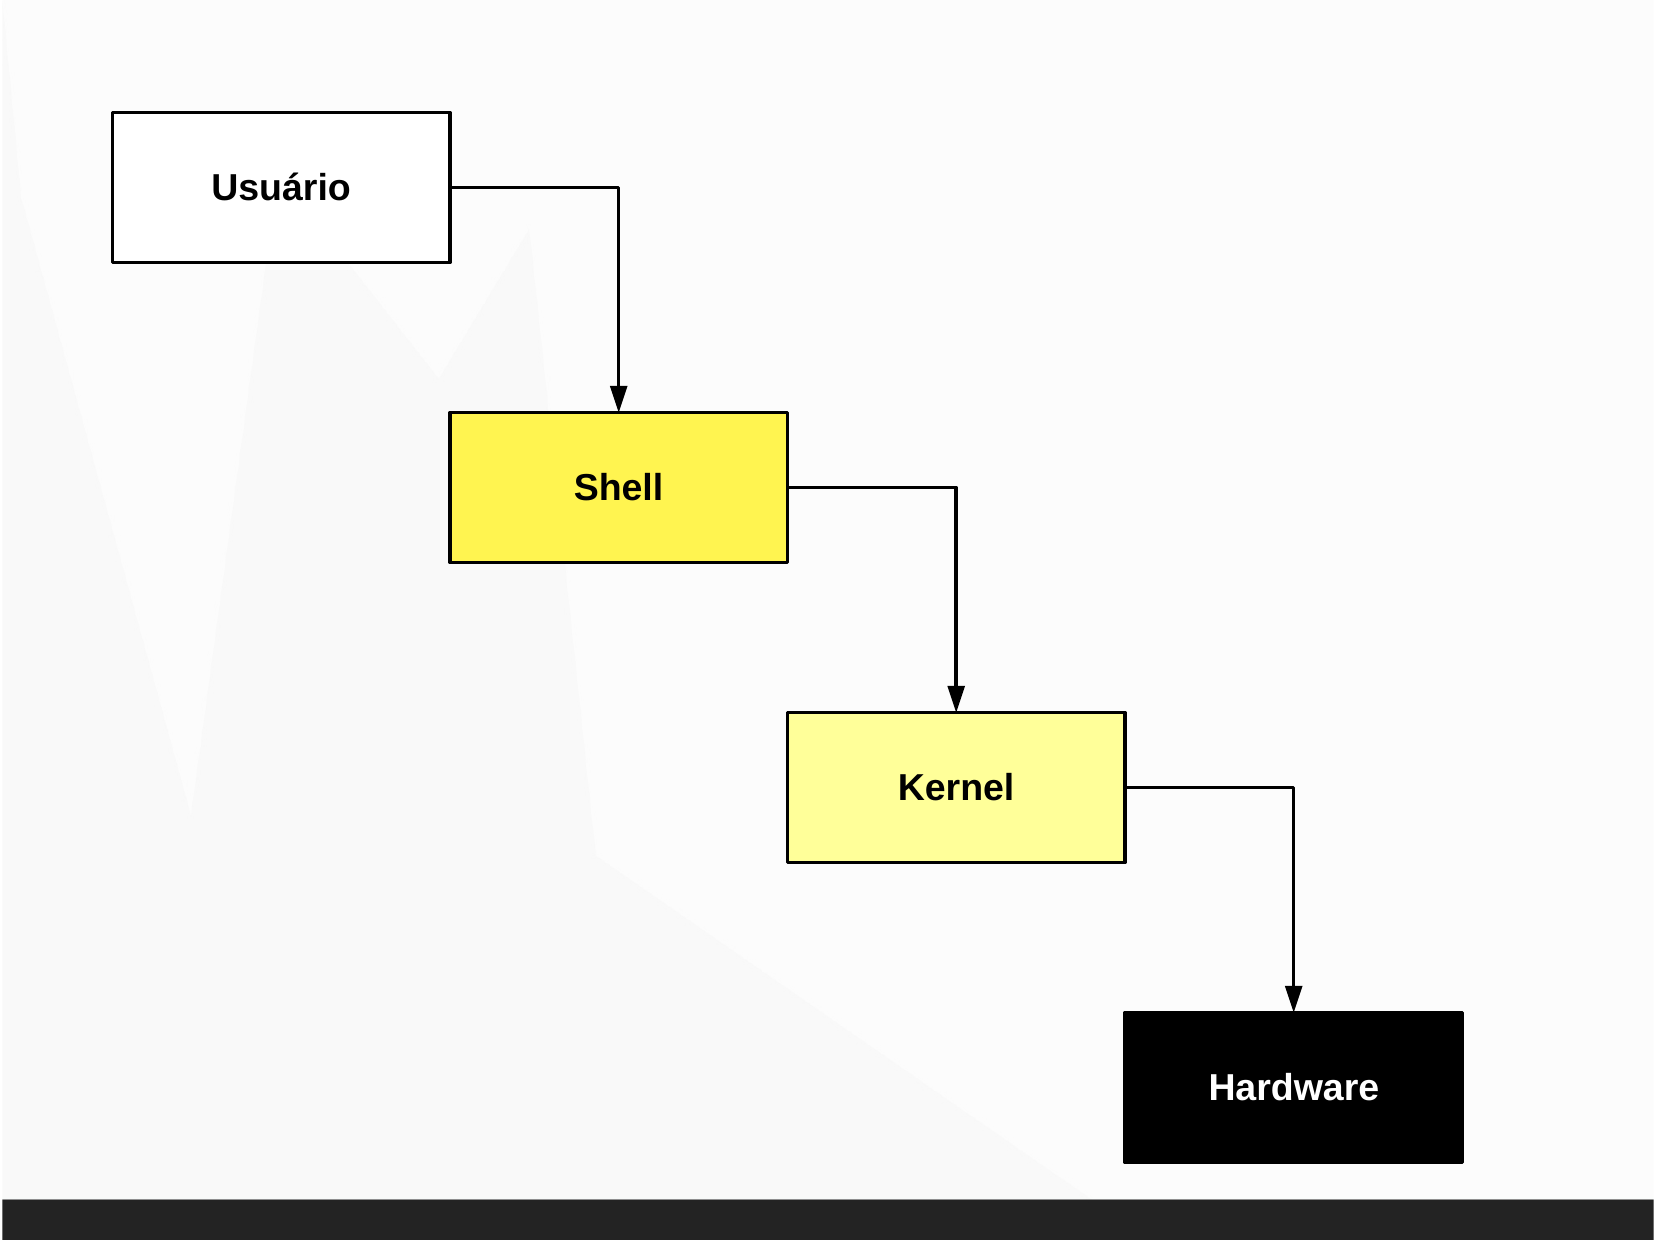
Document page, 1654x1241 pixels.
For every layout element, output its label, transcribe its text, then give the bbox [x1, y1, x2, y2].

text_box Shell [449, 412, 788, 563]
picture [2, 0, 1654, 1241]
text_box Kernel [787, 712, 1125, 863]
text_box Usuário [112, 112, 450, 263]
text_box Hardware [1124, 1012, 1463, 1163]
